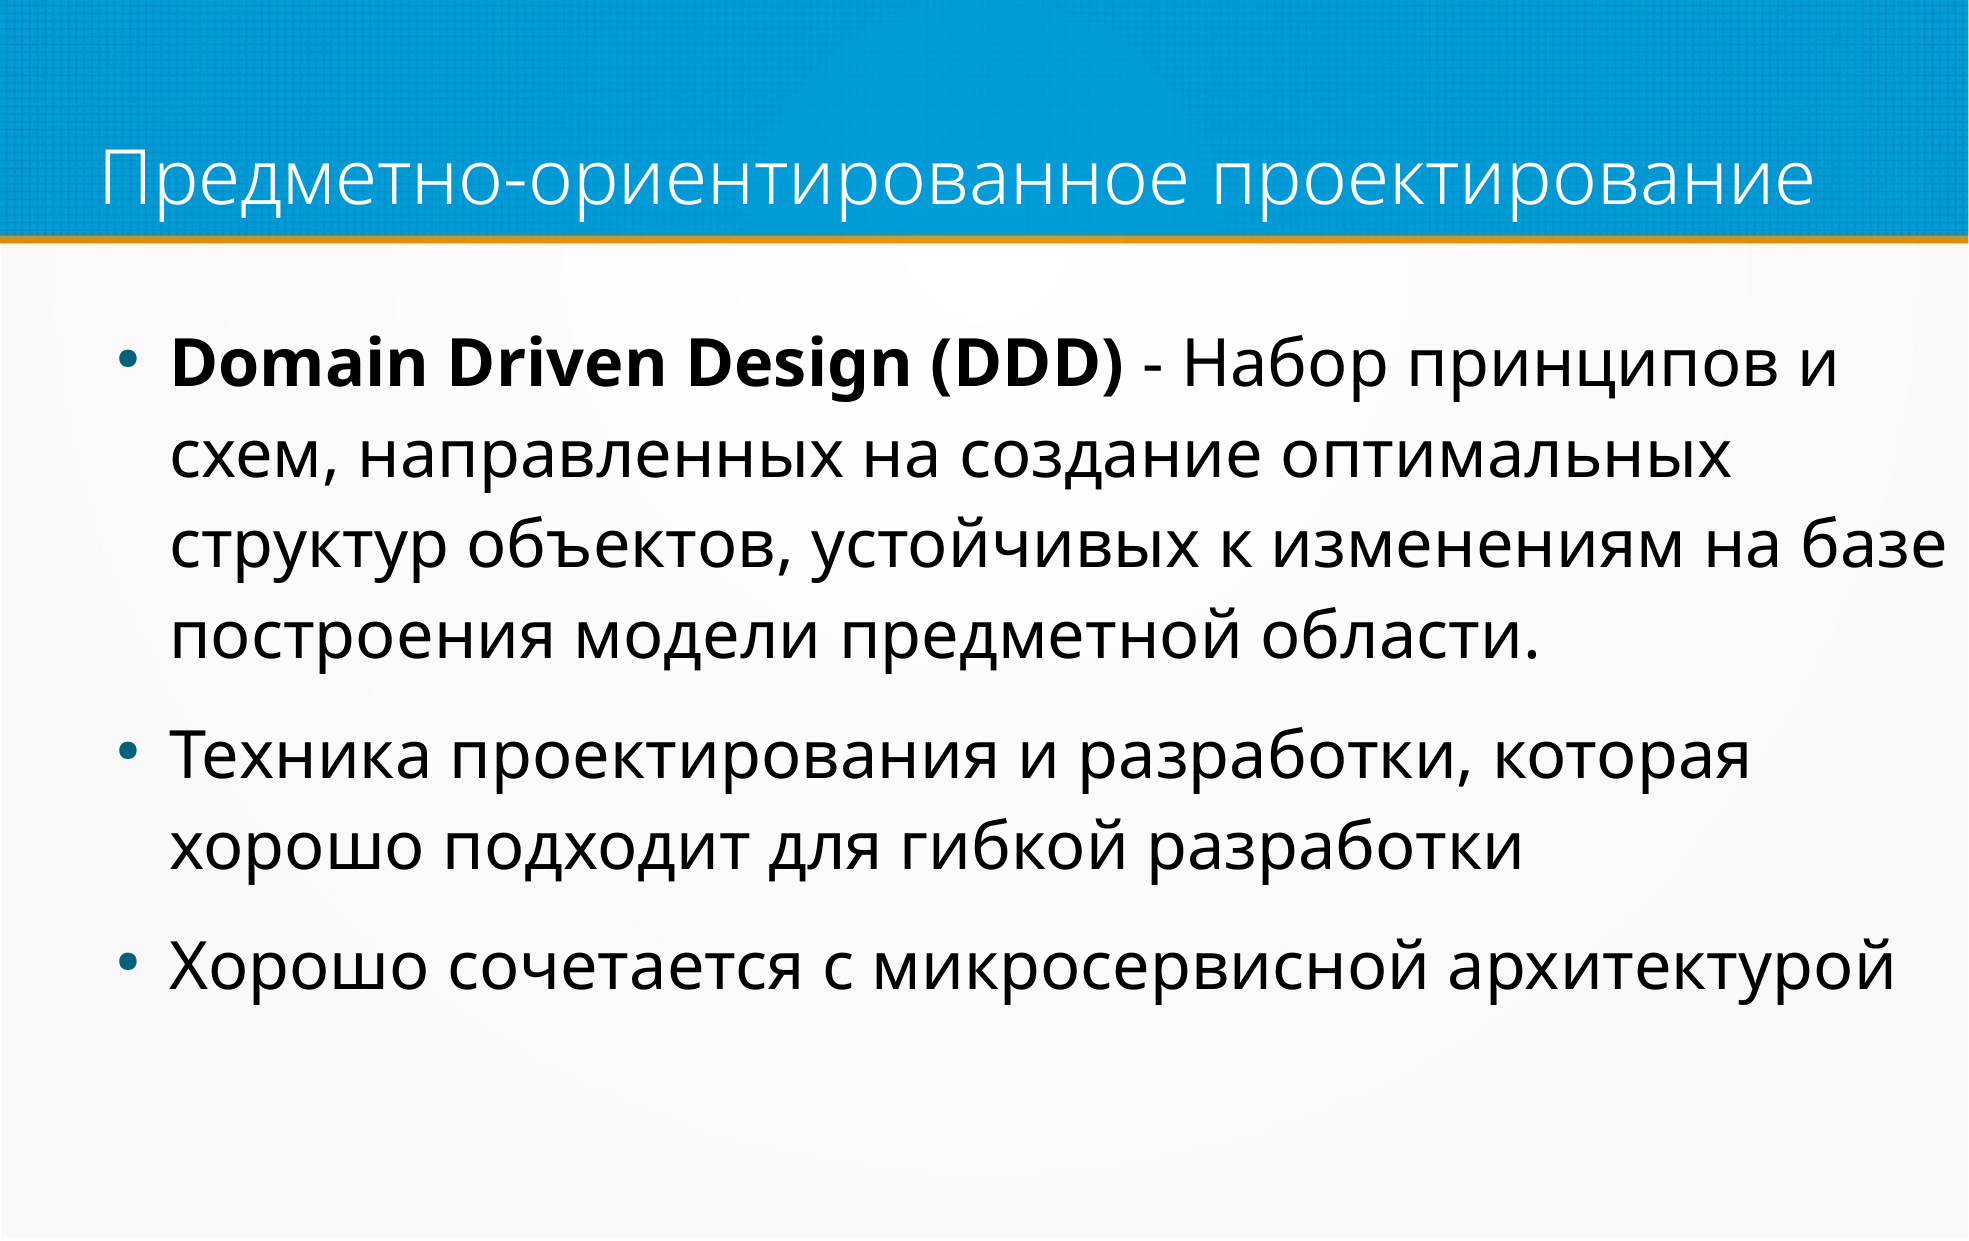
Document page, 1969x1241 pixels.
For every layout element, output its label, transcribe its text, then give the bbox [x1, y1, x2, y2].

list Domain Driven Design (DDD) - Набор принципов и схем, направленных на создание оптимальных структур объектов, устойчивых к изменениям на базе построения модели предметной области. Техника проектирования и разработки, которая хорошо подходит для гибкой разработки Хорошо сочетается с микросервисной архитектурой [98, 315, 1969, 1229]
picture [0, 233, 1969, 1241]
title Предметно-ориентированное проектирование [98, 19, 1870, 227]
